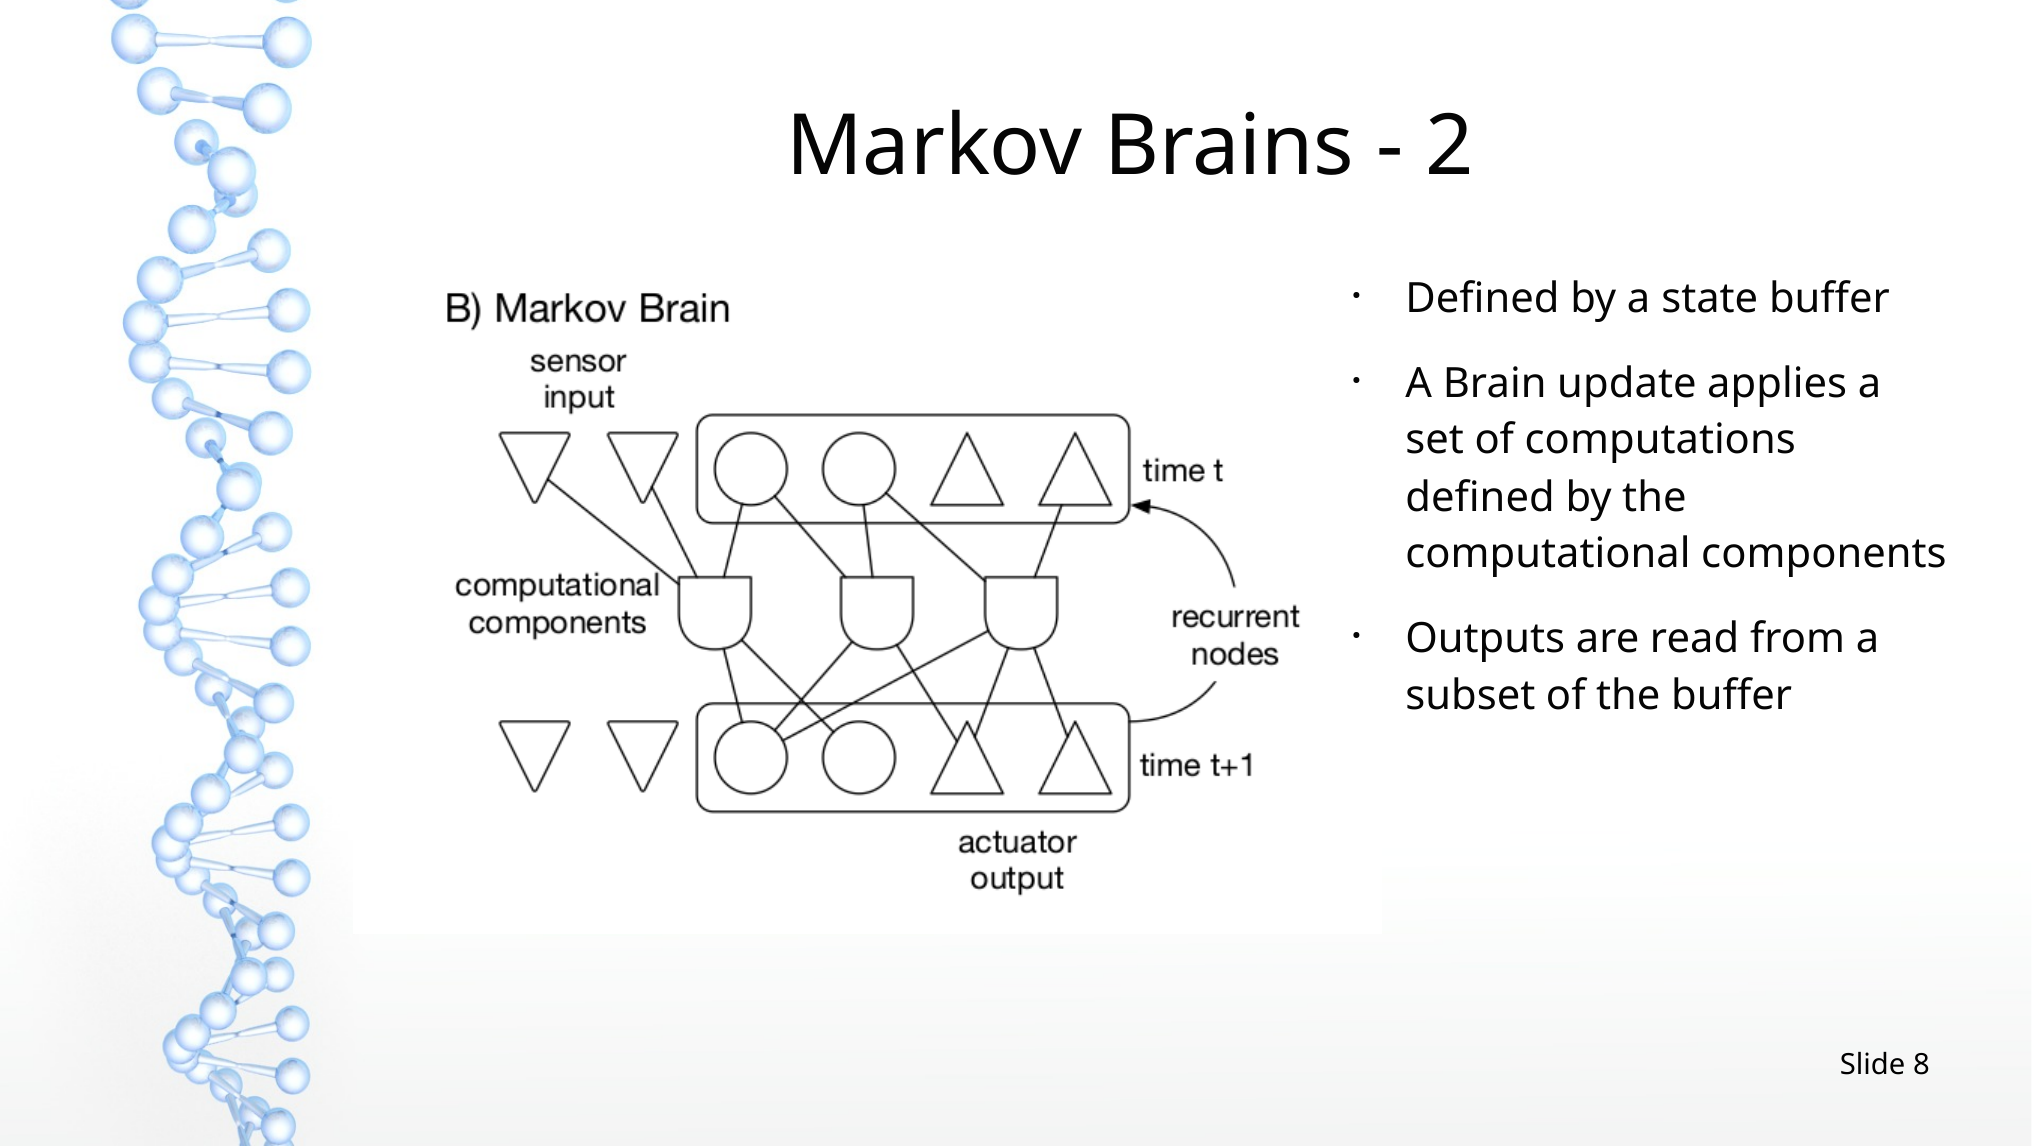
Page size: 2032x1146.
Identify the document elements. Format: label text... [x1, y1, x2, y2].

list Defined by a state buffer A Brain update applies a set of computations defined by the computational components Outputs are read from a subset of the buffer [1334, 268, 1949, 934]
picture [0, 0, 2032, 1146]
title Markov Brains - 2 [330, 45, 1930, 237]
